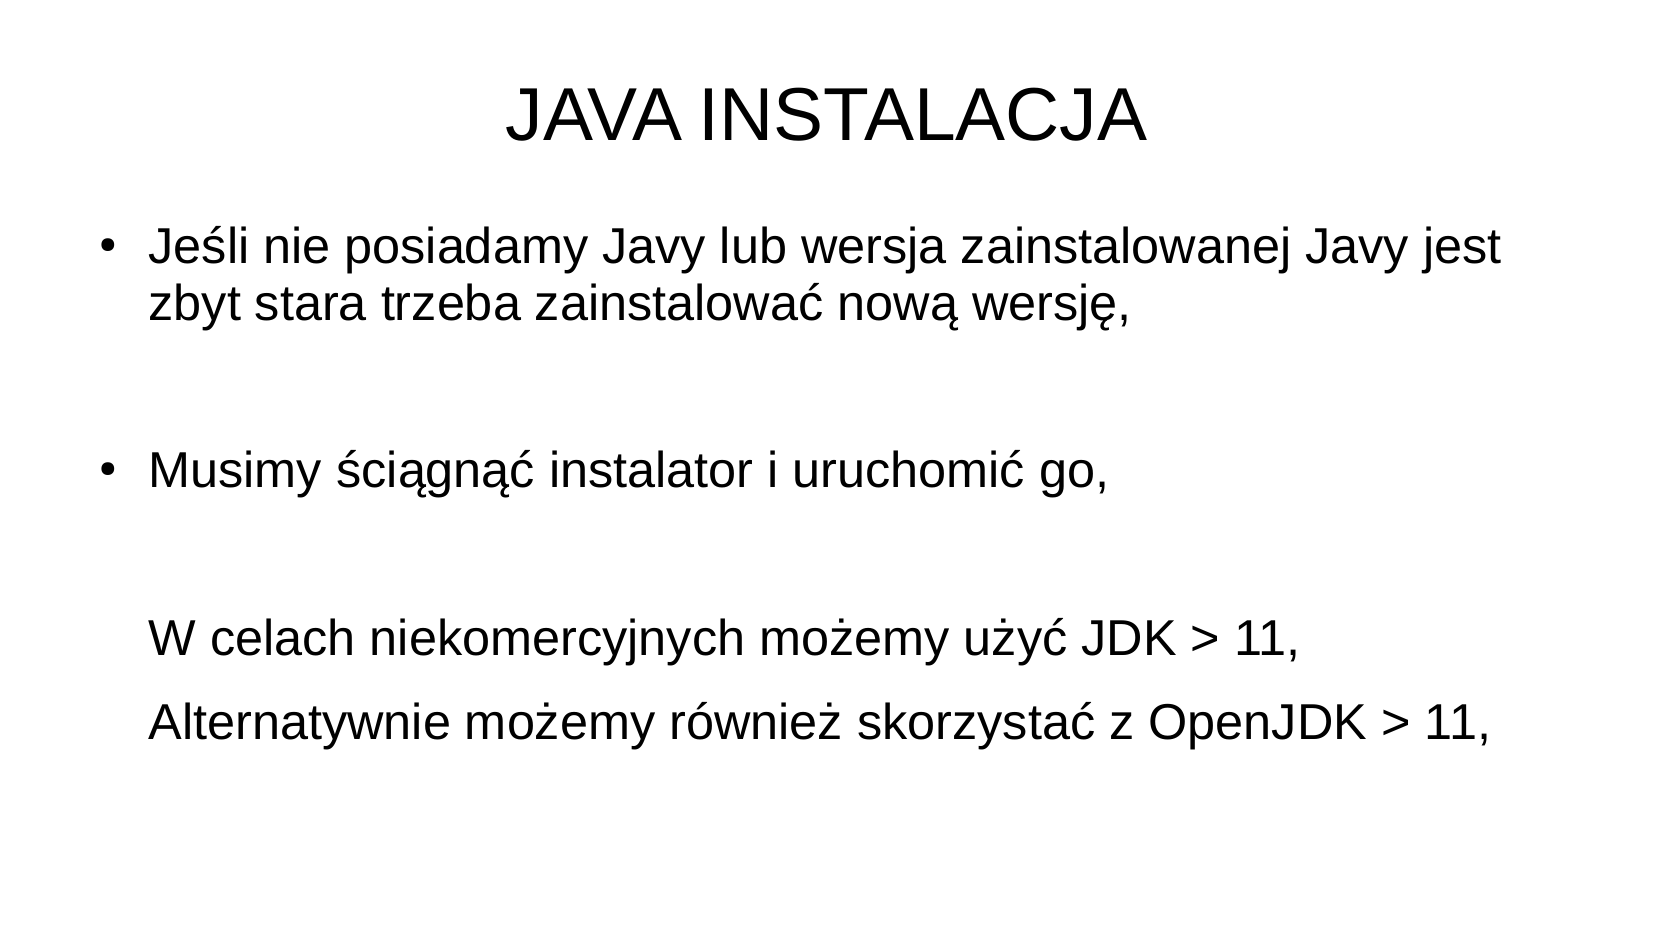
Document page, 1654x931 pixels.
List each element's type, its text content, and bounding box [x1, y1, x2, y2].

list Jeśli nie posiadamy Javy lub wersja zainstalowanej Javy jest zbyt stara trzeba zainstalować nową wersję, Musimy ściągnąć instalator i uruchomić go, W celach niekomercyjnych możemy użyć JDK > 11, Alternatywnie możemy również skorzystać z OpenJDK > 11, [82, 217, 1571, 758]
title JAVA INSTALACJA [29, 30, 1625, 199]
